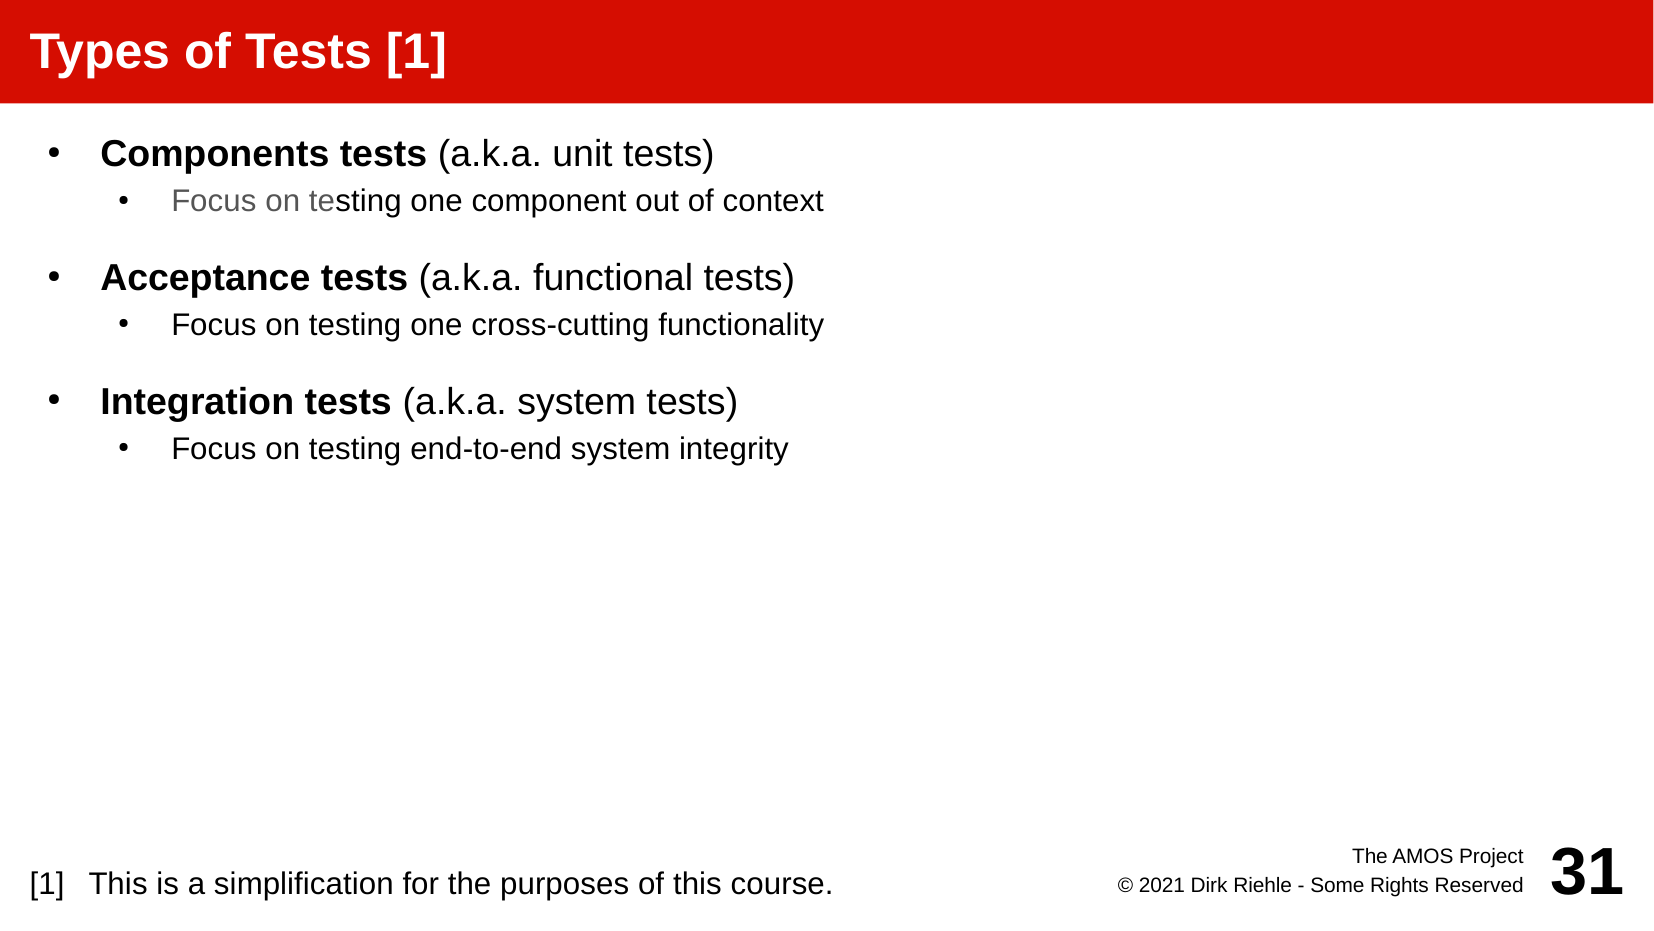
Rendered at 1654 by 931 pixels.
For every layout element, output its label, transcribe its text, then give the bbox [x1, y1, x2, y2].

text_box [1] This is a simplification for the purposes of this course. [0, 693, 1182, 931]
title Types of Tests [1] [0, 0, 1654, 104]
list Components tests (a.k.a. unit tests) Focus on testing one component out of context Acceptance tests (a.k.a. functional tests) Focus on testing one cross-cutting functionality Integration tests (a.k.a. system tests) Focus on testing end-to-end system integrity [29, 132, 1625, 813]
